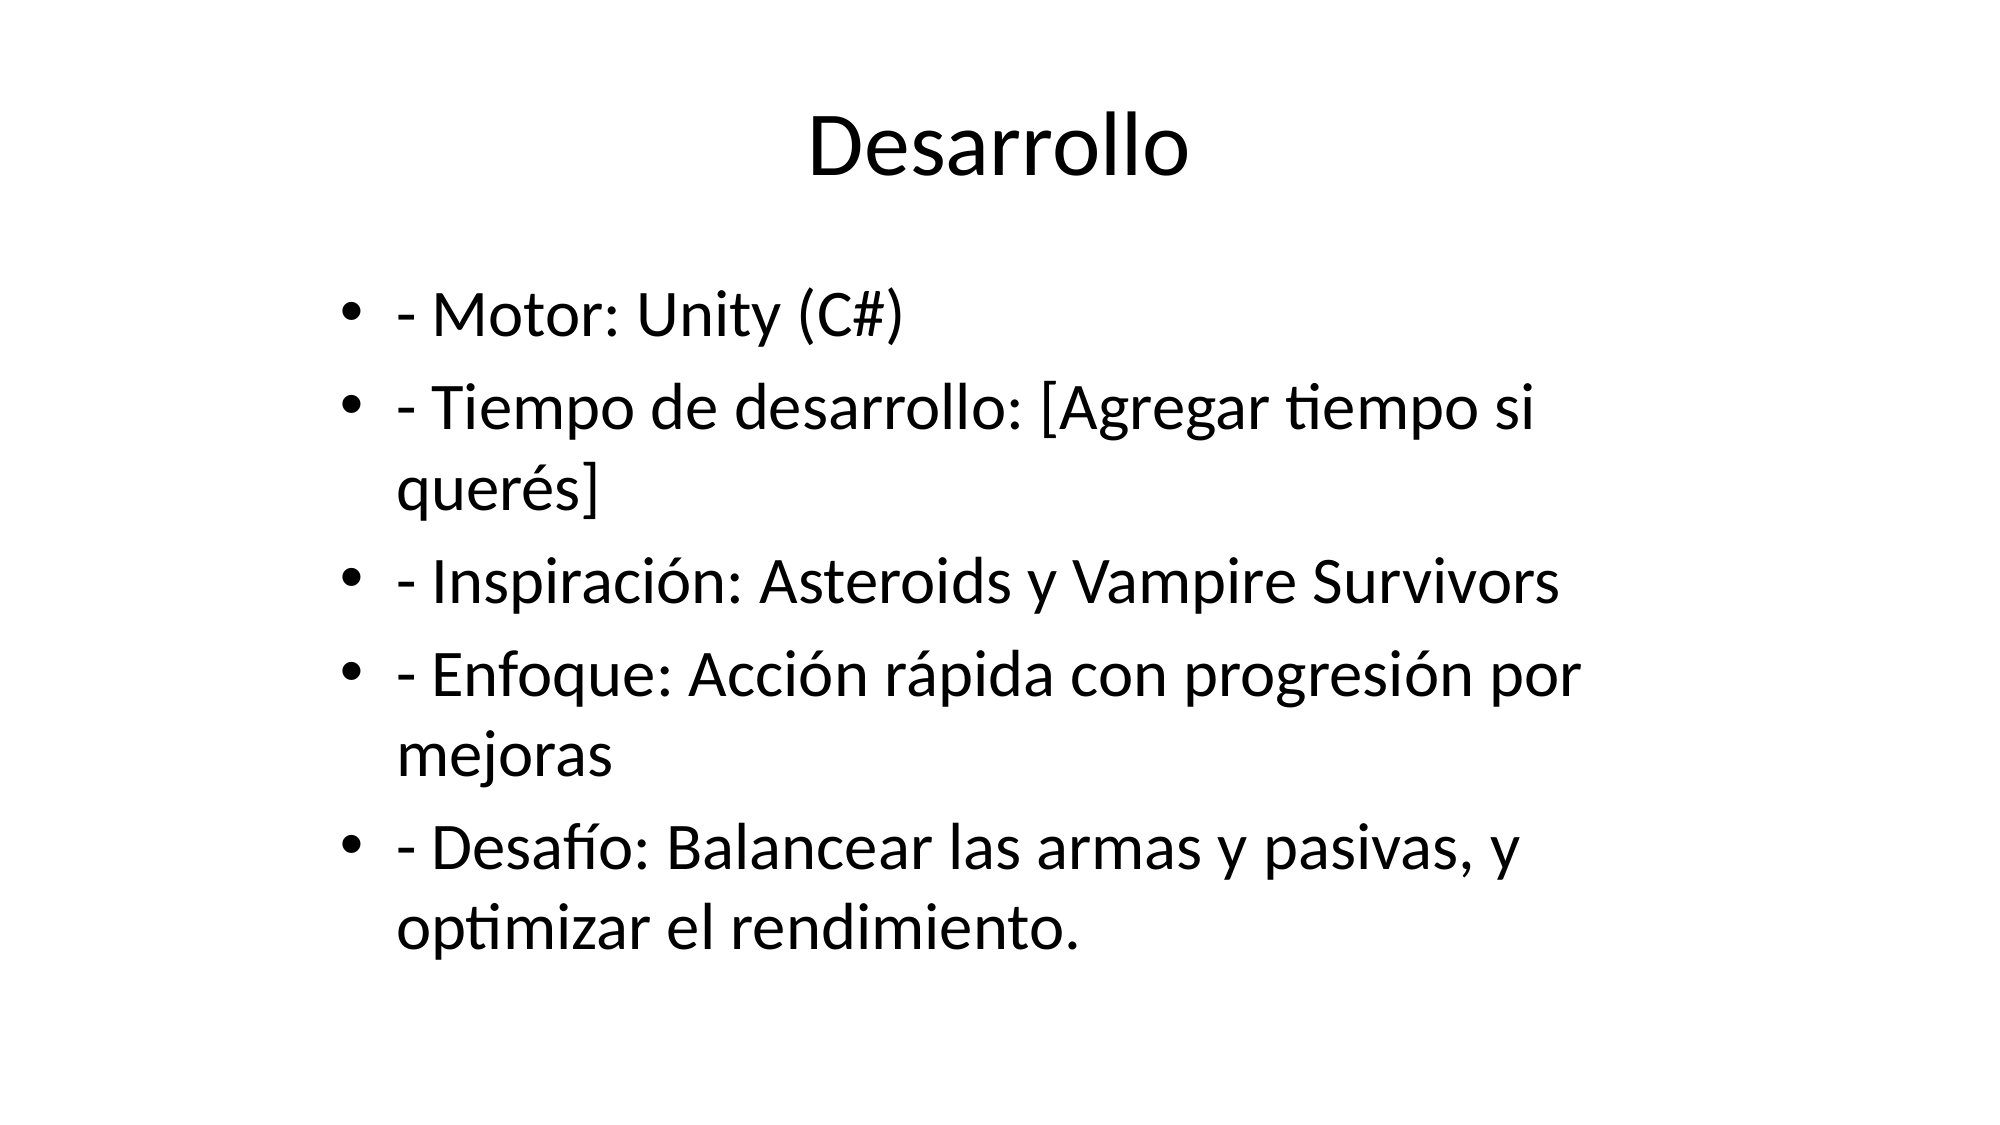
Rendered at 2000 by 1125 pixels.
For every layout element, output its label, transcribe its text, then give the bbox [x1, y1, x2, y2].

title Desarrollo [324, 45, 1675, 233]
list - Motor: Unity (C#) - Tiempo de desarrollo: [Agregar tiempo si querés] - Inspiración: Asteroids y Vampire Survivors - Enfoque: Acción rápida con progresión por mejoras - Desafío: Balancear las armas y pasivas, y optimizar el rendimiento. [324, 262, 1675, 1005]
